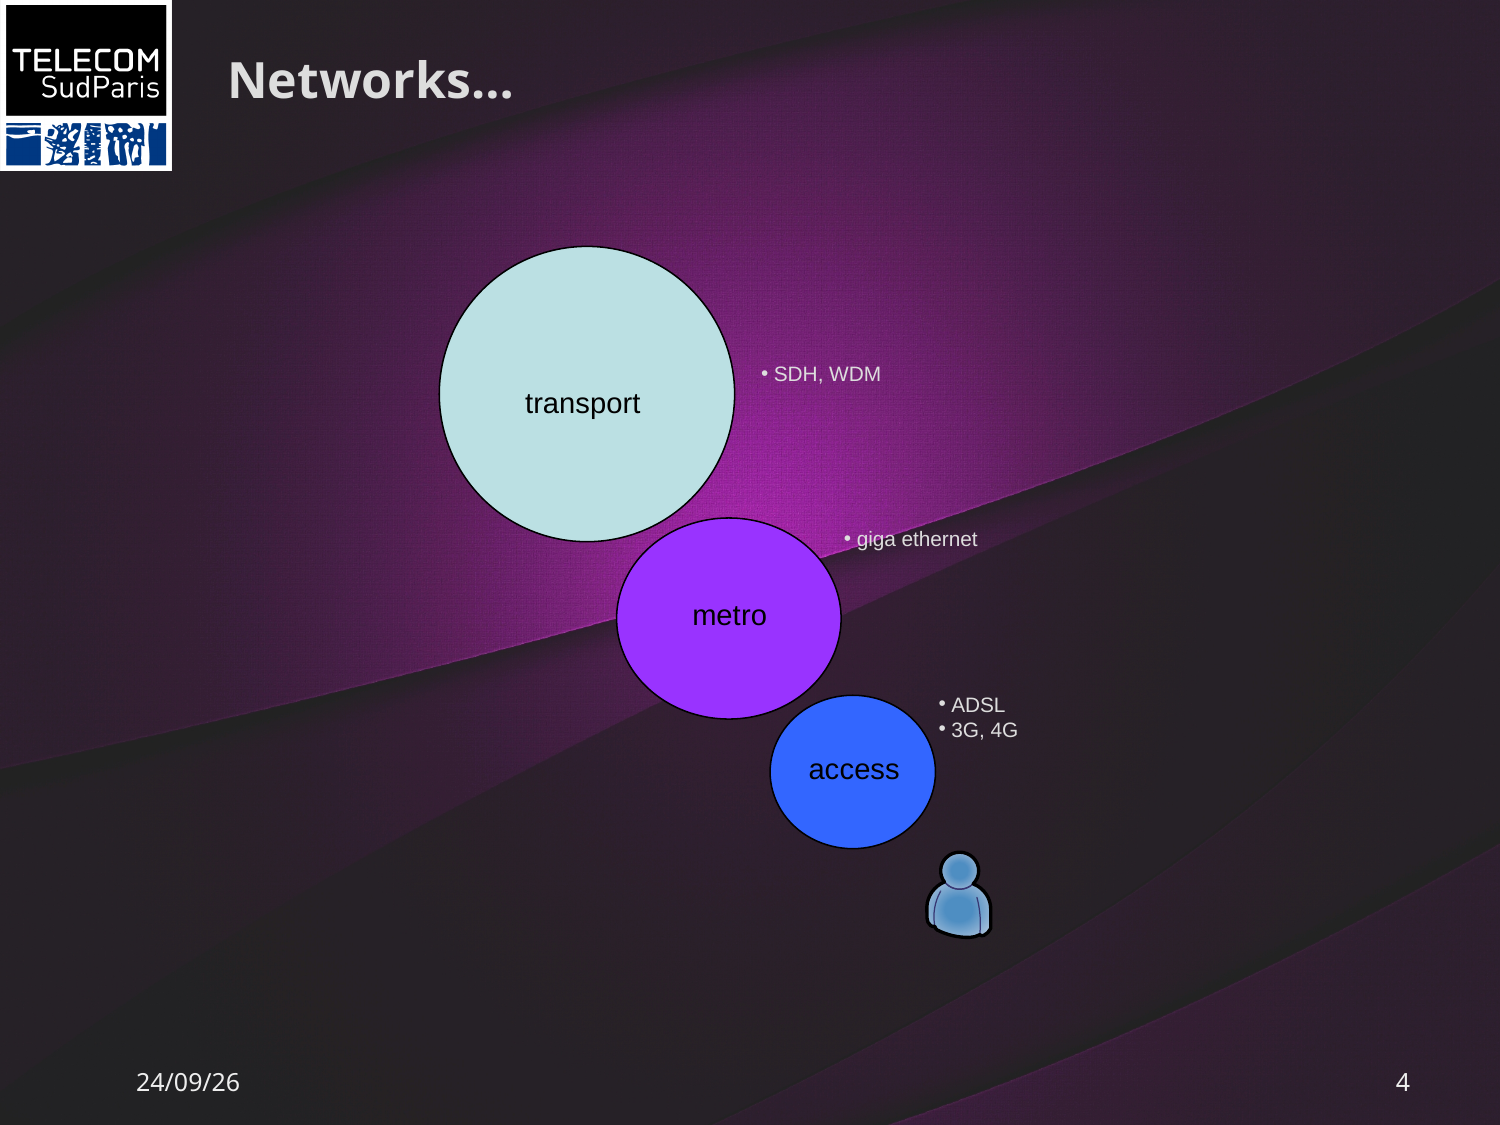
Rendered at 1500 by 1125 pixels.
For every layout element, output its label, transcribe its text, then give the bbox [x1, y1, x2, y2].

title Networks… [212, 19, 1406, 138]
text_box access [793, 742, 915, 793]
text_box SDH, WDM [746, 352, 896, 394]
text_box transport [510, 376, 656, 427]
text_box metro [677, 589, 783, 640]
picture [0, 0, 1500, 1125]
text_box [439, 246, 735, 542]
text_box ADSL 3G, 4G [923, 683, 1034, 749]
text_box giga ethernet [829, 517, 993, 559]
text_box [770, 695, 936, 849]
text_box [616, 517, 842, 720]
chart [923, 848, 995, 941]
